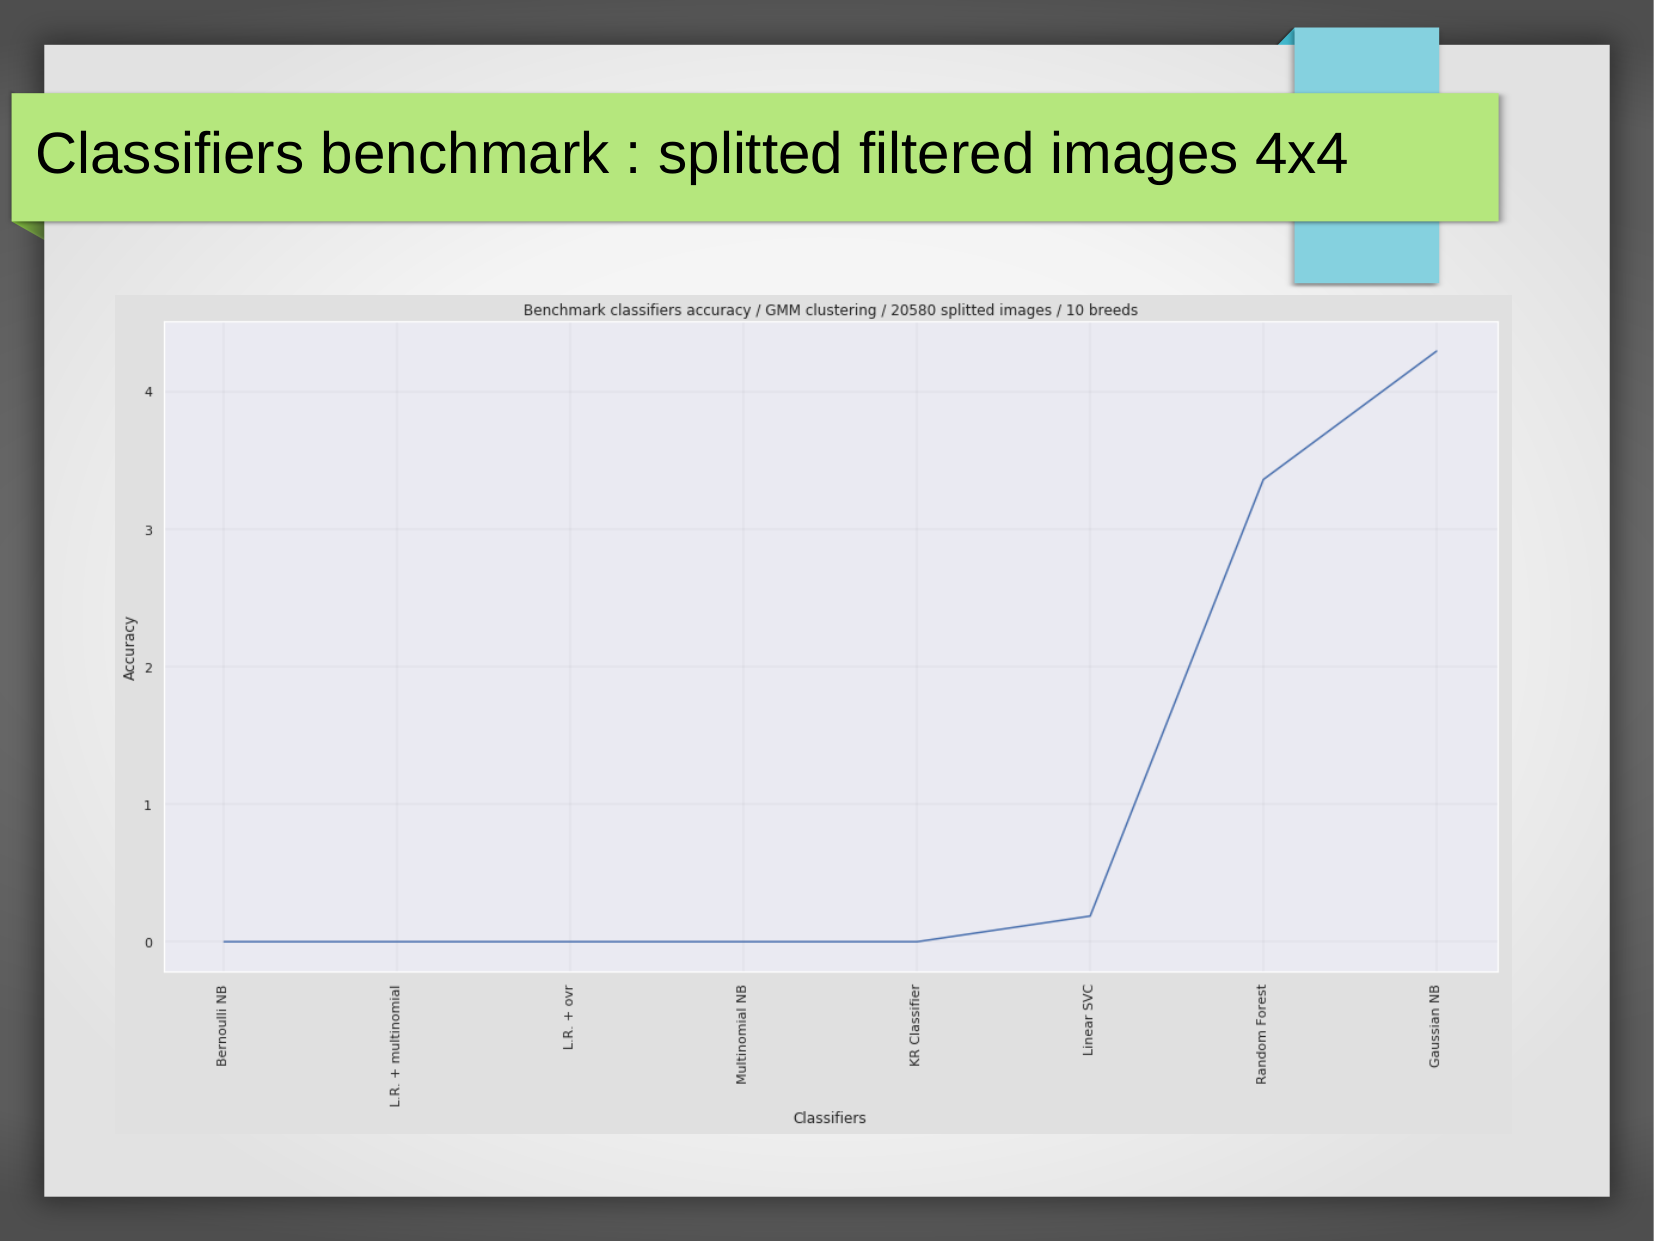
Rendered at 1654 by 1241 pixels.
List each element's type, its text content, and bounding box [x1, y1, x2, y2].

title Classifiers benchmark : splitted filtered images 4x4 [35, 78, 1477, 229]
picture [0, 0, 1654, 1241]
